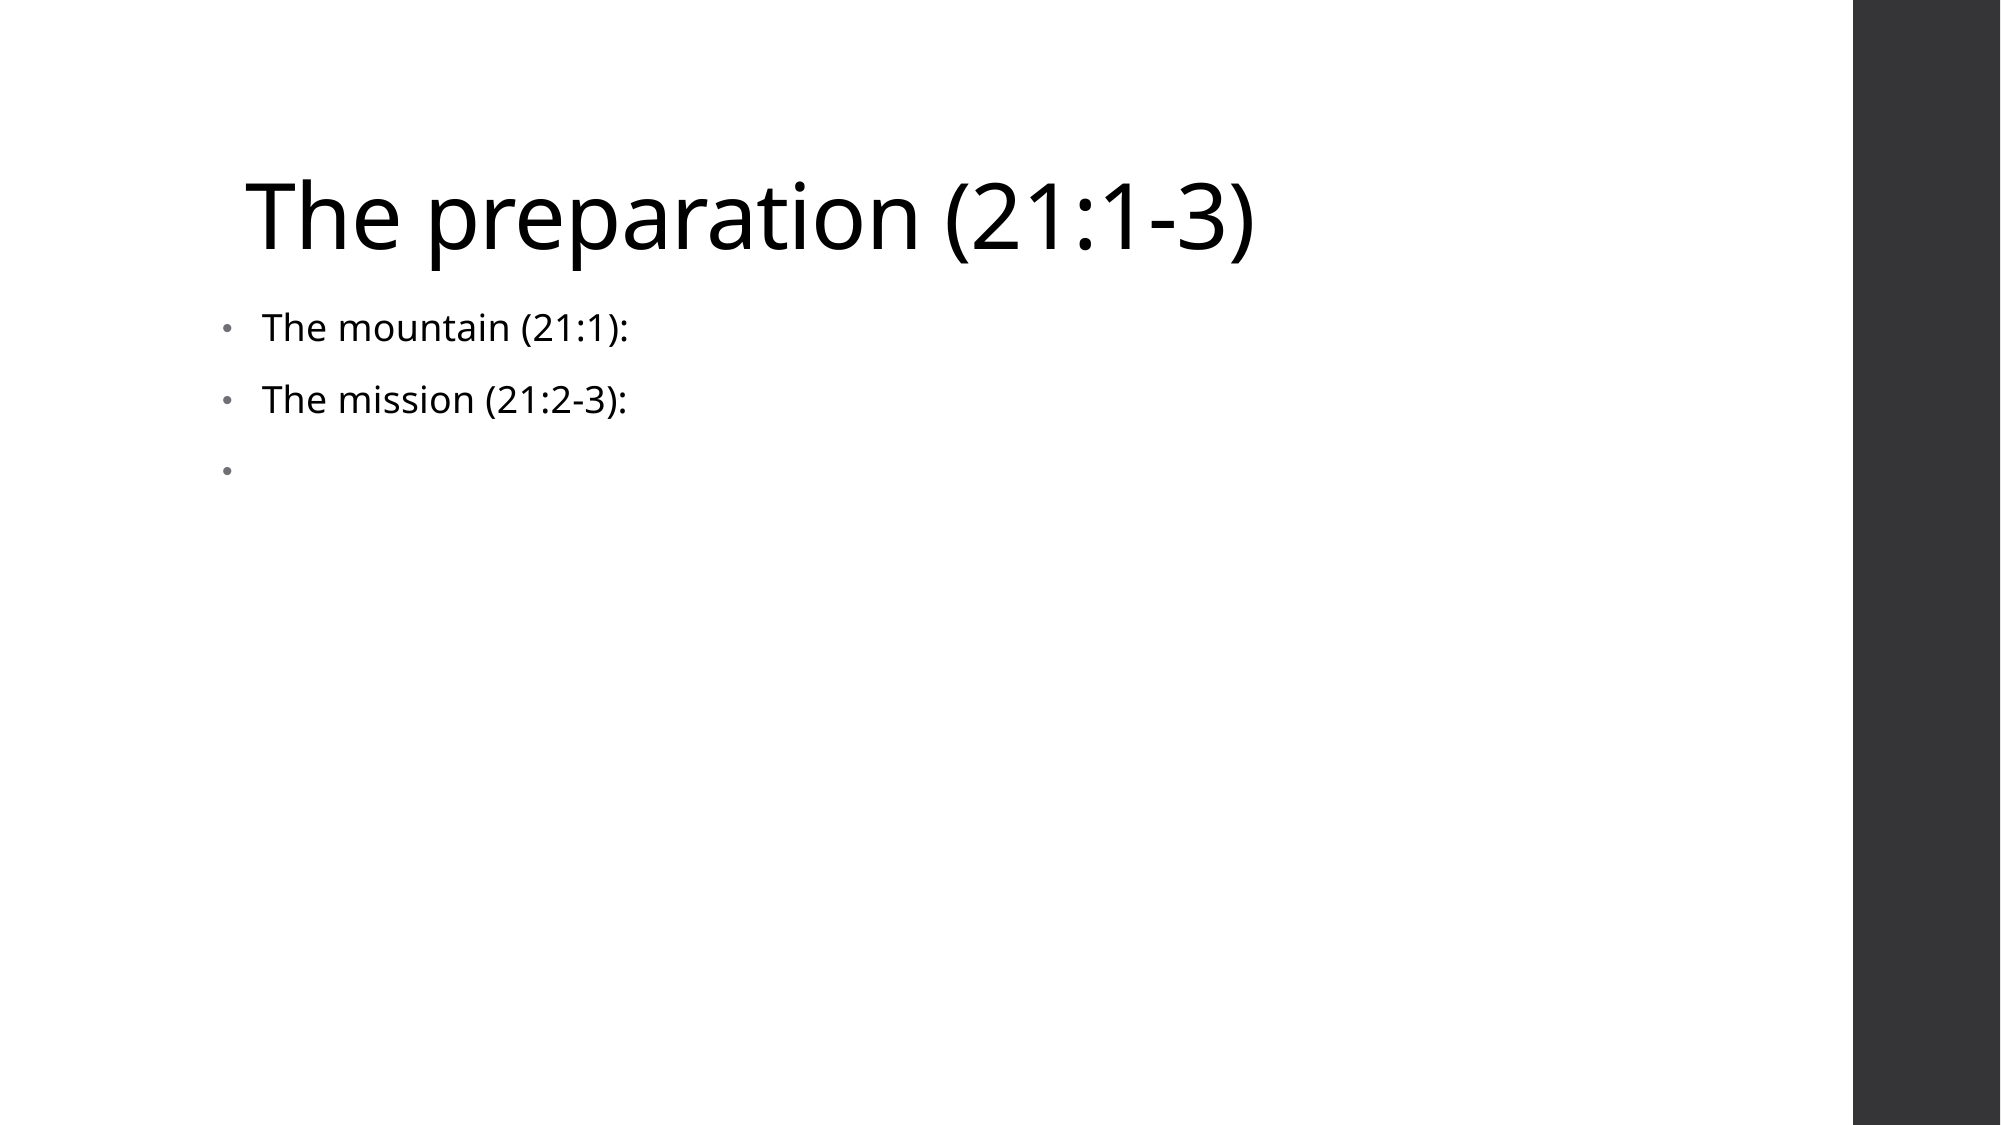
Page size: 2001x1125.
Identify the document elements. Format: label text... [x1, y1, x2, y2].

title The preparation (21:1-3) [206, 60, 1797, 278]
list The mountain (21:1): The mission (21:2-3): [206, 299, 1617, 1014]
